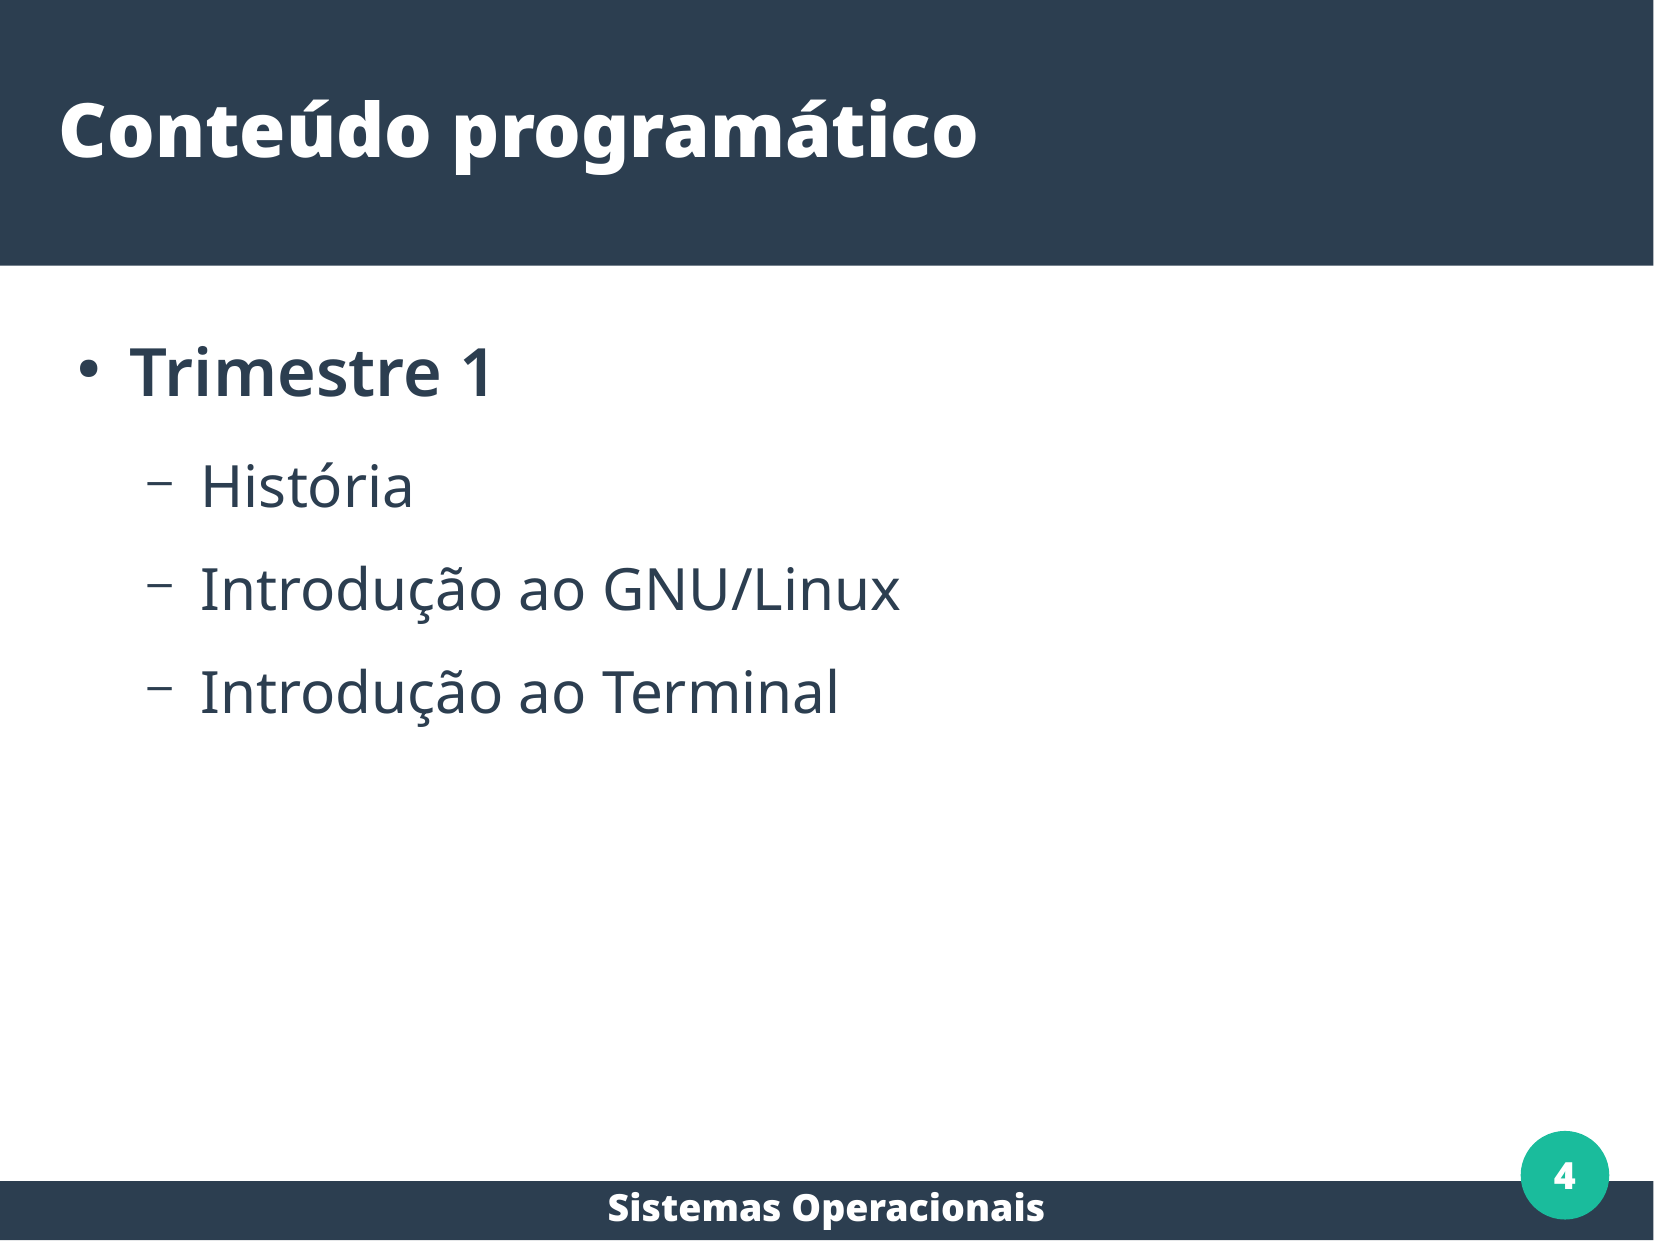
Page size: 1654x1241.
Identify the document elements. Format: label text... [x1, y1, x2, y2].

title Conteúdo programático [59, 49, 1595, 207]
list Trimestre 1 História Introdução ao GNU/Linux Introdução ao Terminal [59, 324, 1595, 1152]
